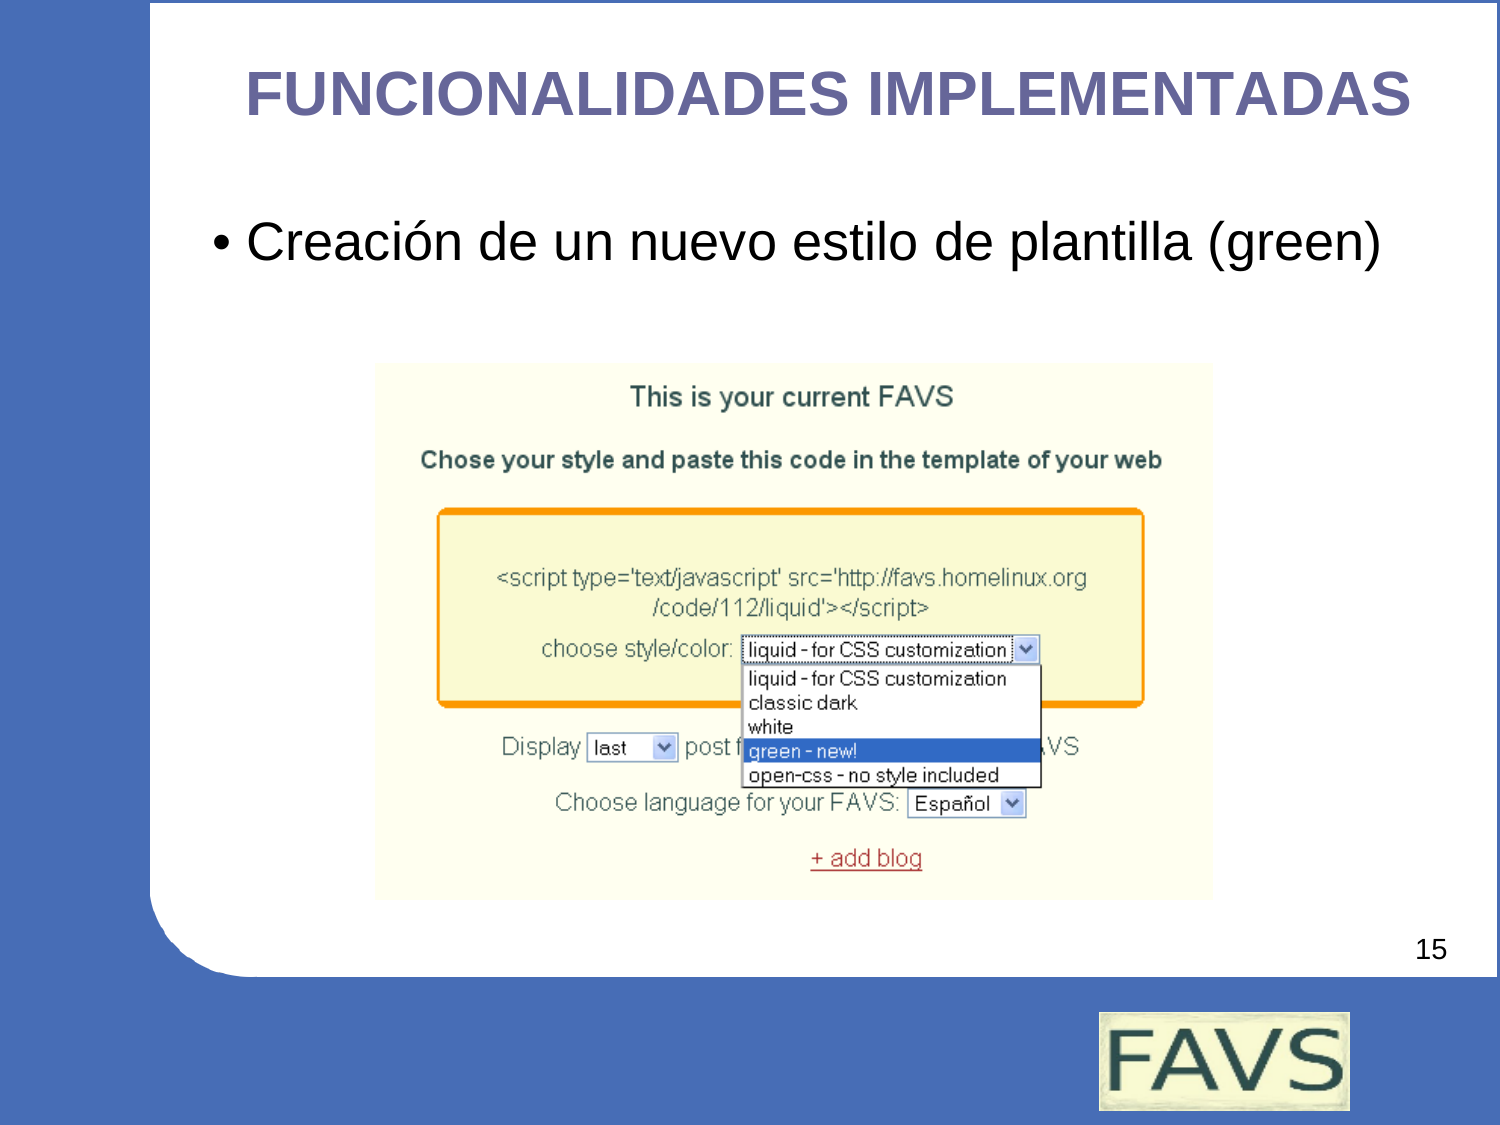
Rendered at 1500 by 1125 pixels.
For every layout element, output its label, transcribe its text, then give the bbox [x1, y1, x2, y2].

title FUNCIONALIDADES IMPLEMENTADAS [212, 24, 1447, 164]
subtitle Creación de un nuevo estilo de plantilla (green) [212, 182, 1448, 300]
picture [0, 0, 1500, 1125]
